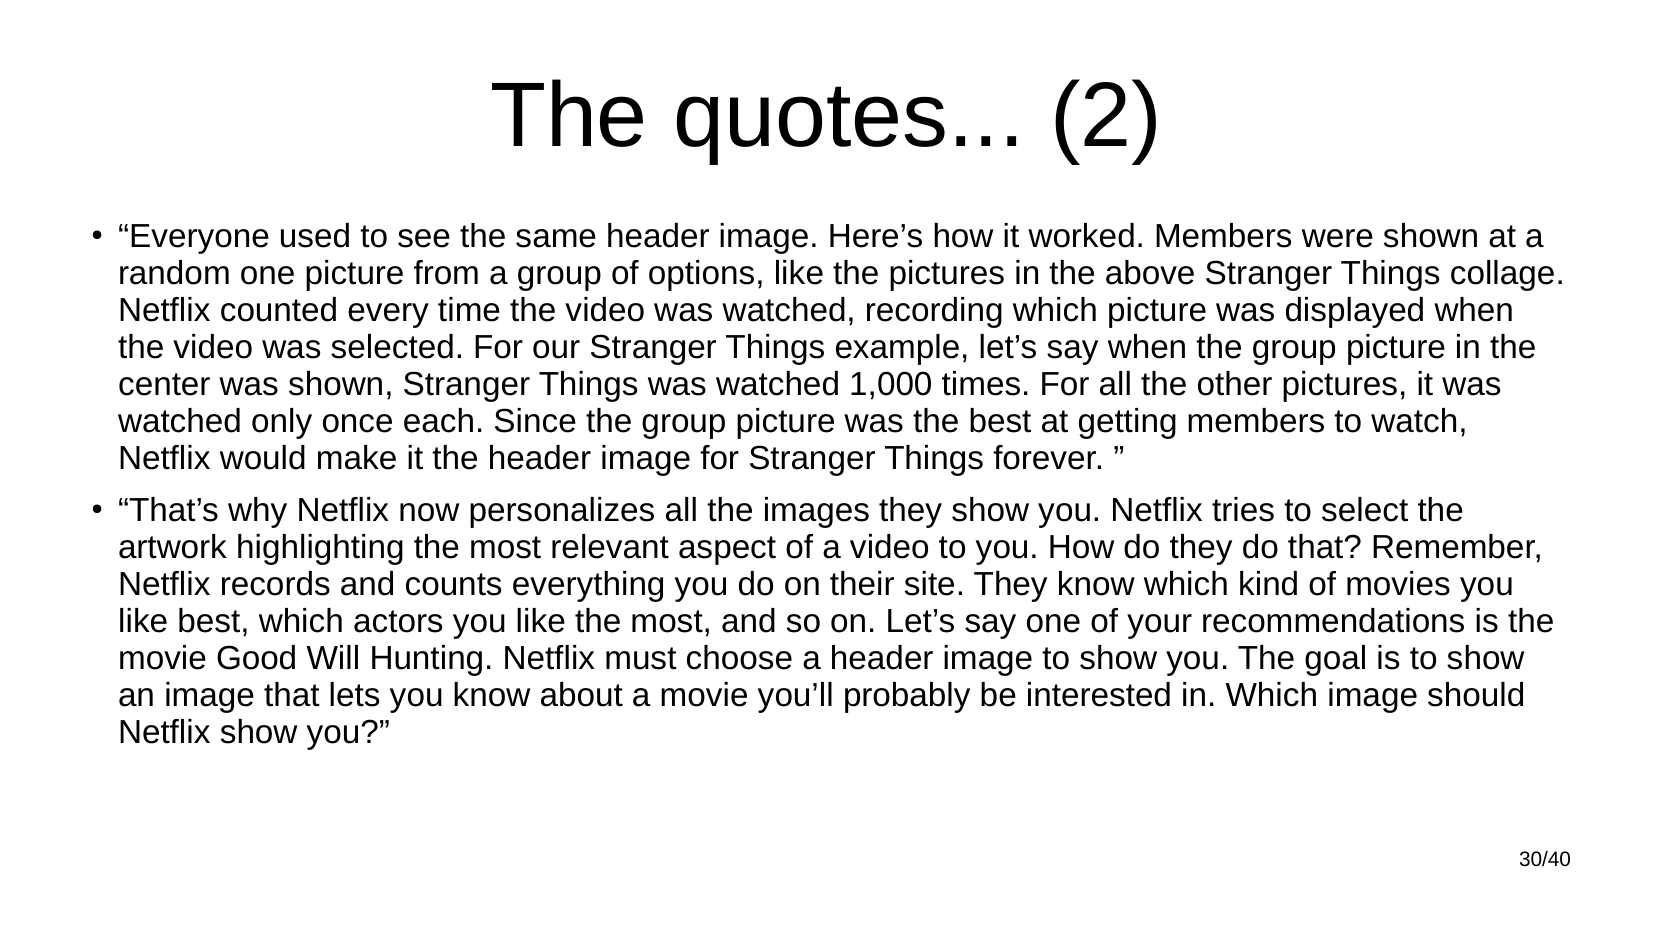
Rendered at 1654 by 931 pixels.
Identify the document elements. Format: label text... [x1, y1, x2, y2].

list “Everyone used to see the same header image. Here’s how it worked. Members were shown at a random one picture from a group of options, like the pictures in the above Stranger Things collage. Netflix counted every time the video was watched, recording which picture was displayed when the video was selected. For our Stranger Things example, let’s say when the group picture in the center was shown, Stranger Things was watched 1,000 times. For all the other pictures, it was watched only once each. Since the group picture was the best at getting members to watch, Netflix would make it the header image for Stranger Things forever. ” “That’s why Netflix now personalizes all the images they show you. Netflix tries to select the artwork highlighting the most relevant aspect of a video to you. How do they do that? Remember, Netflix records and counts everything you do on their site. They know which kind of movies you like best, which actors you like the most, and so on. Let’s say one of your recommendations is the movie Good Will Hunting. Netflix must choose a header image to show you. The goal is to show an image that lets you know about a movie you’ll probably be interested in. Which image should Netflix show you?” [82, 217, 1571, 758]
title The quotes... (2) [82, 37, 1571, 193]
